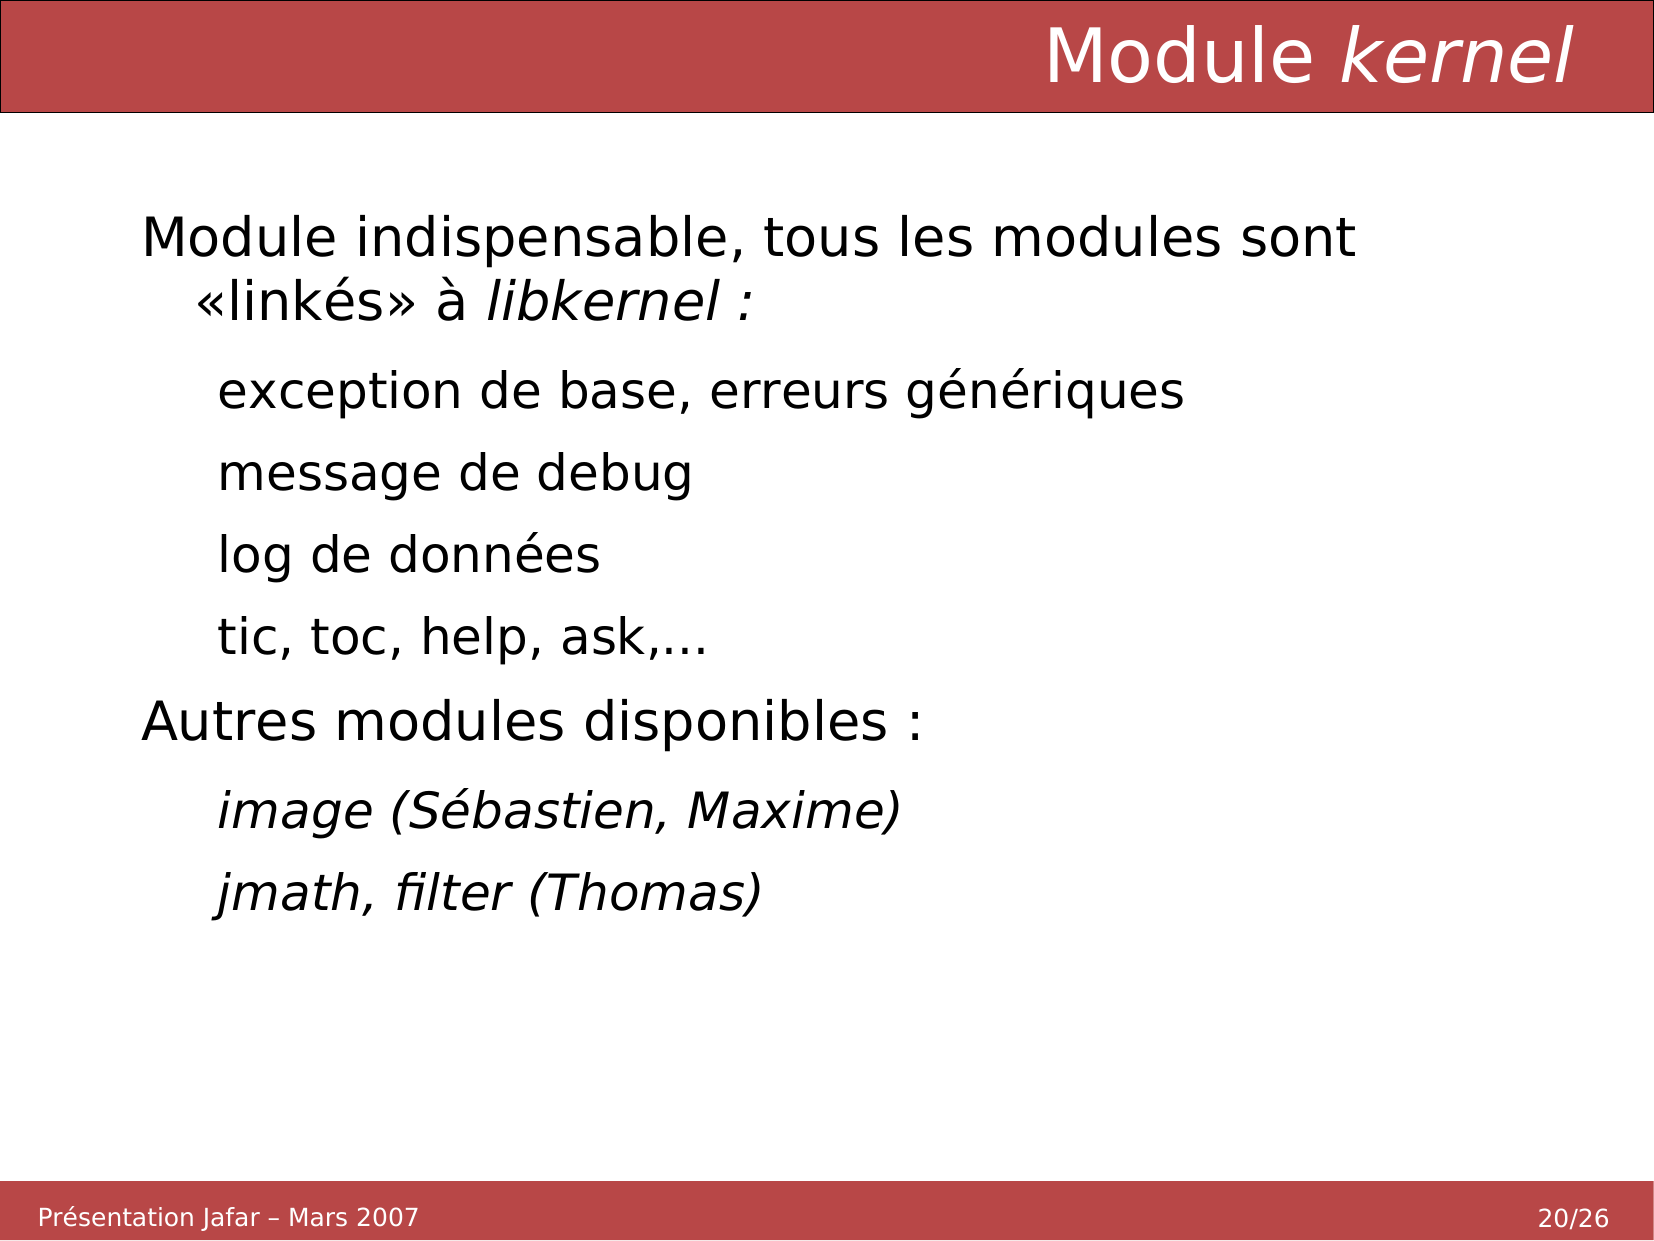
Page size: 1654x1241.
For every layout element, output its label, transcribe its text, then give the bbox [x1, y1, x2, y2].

title Module kernel [0, 0, 1654, 113]
list Module indispensable, tous les modules sont «linkés» à libkernel : exception de base, erreurs génériques message de debug log de données tic, toc, help, ask,... Autres modules disponibles : image (Sébastien, Maxime) jmath, filter (Thomas) [123, 206, 1536, 1152]
